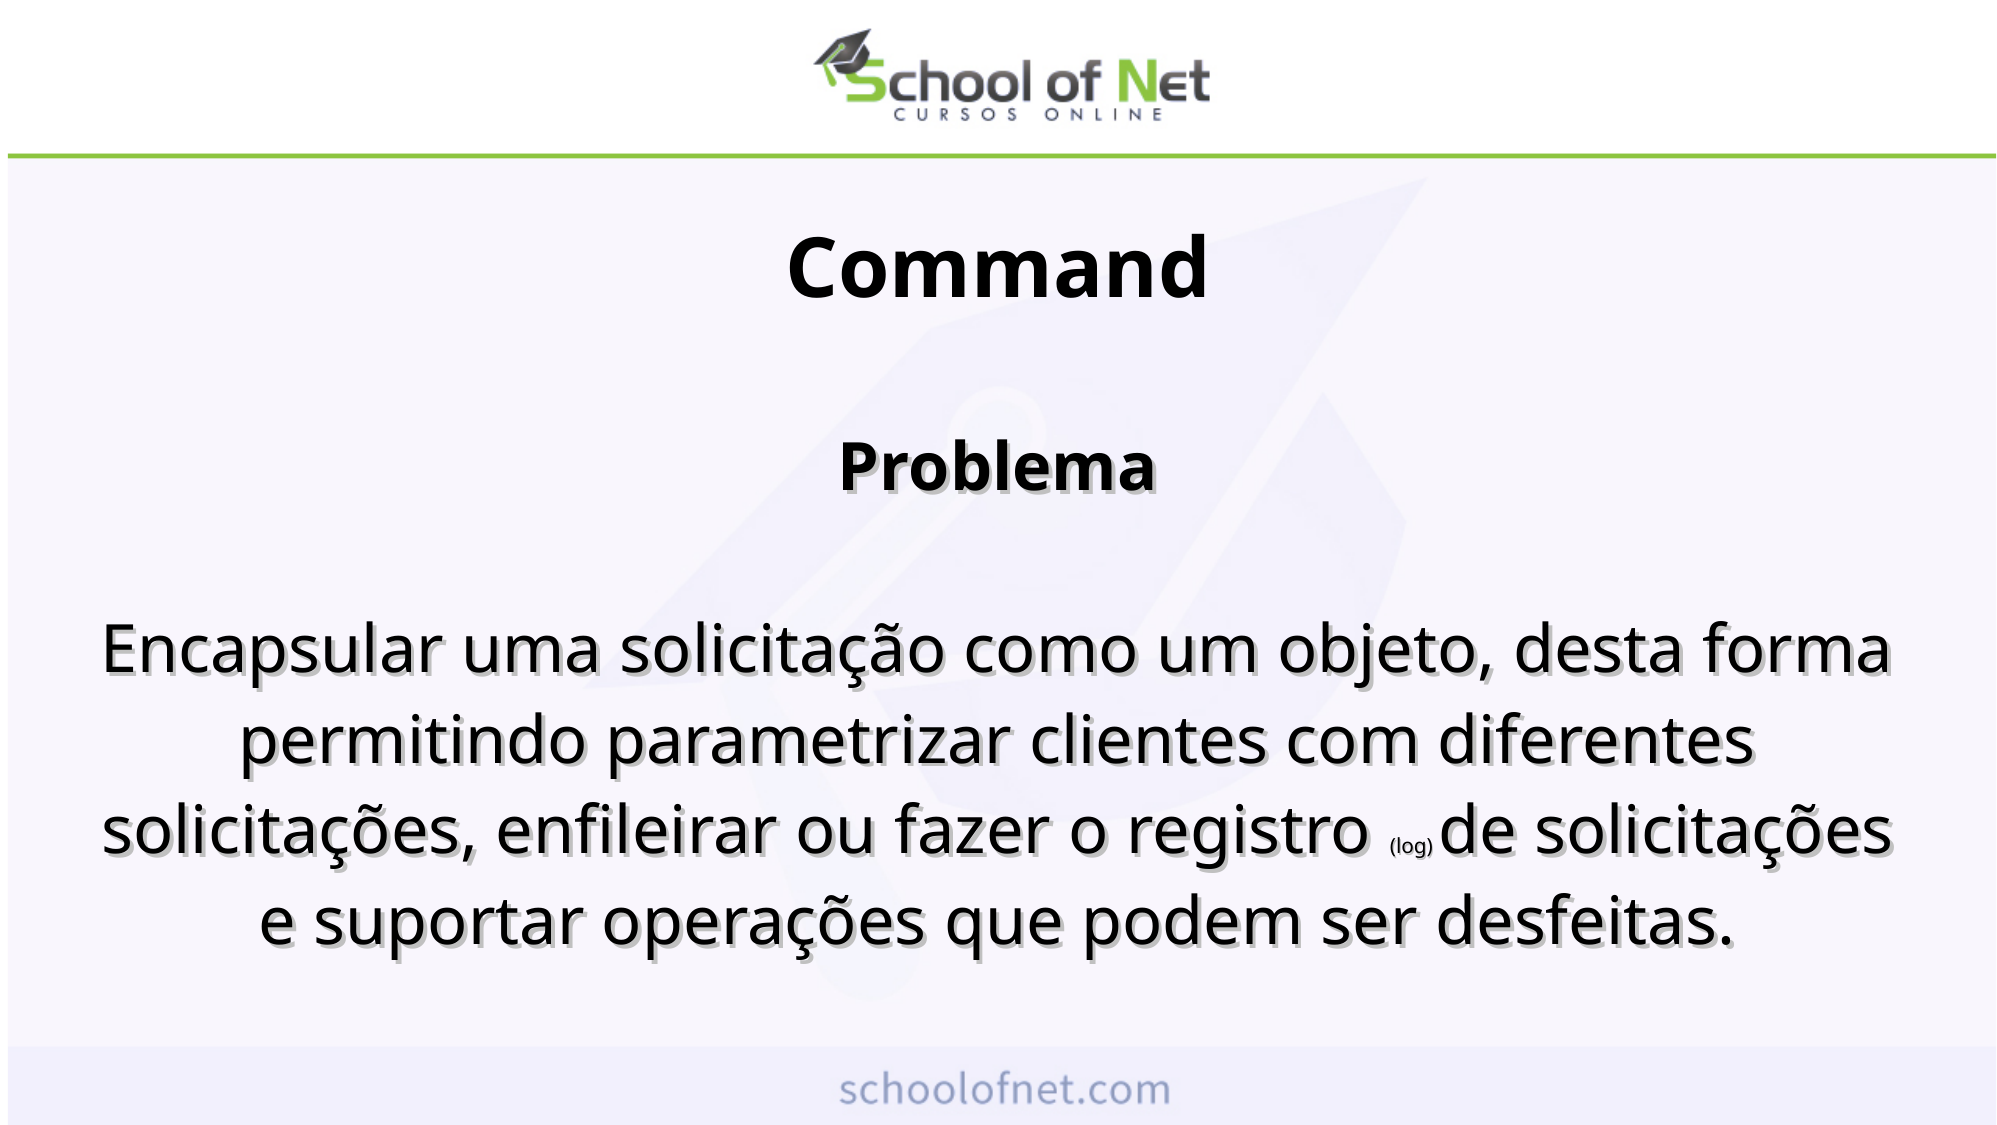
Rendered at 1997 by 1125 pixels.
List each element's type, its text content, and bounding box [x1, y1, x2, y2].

picture [7, 5, 1997, 1125]
title Command [99, 171, 1897, 360]
subtitle Problema Encapsular uma solicitação como um objeto, desta forma permitindo parametrizar clientes com diferentes solicitações, enfileirar ou fazer o registro (log) de solicitações e suportar operações que podem ser desfeitas. [99, 377, 1897, 1006]
